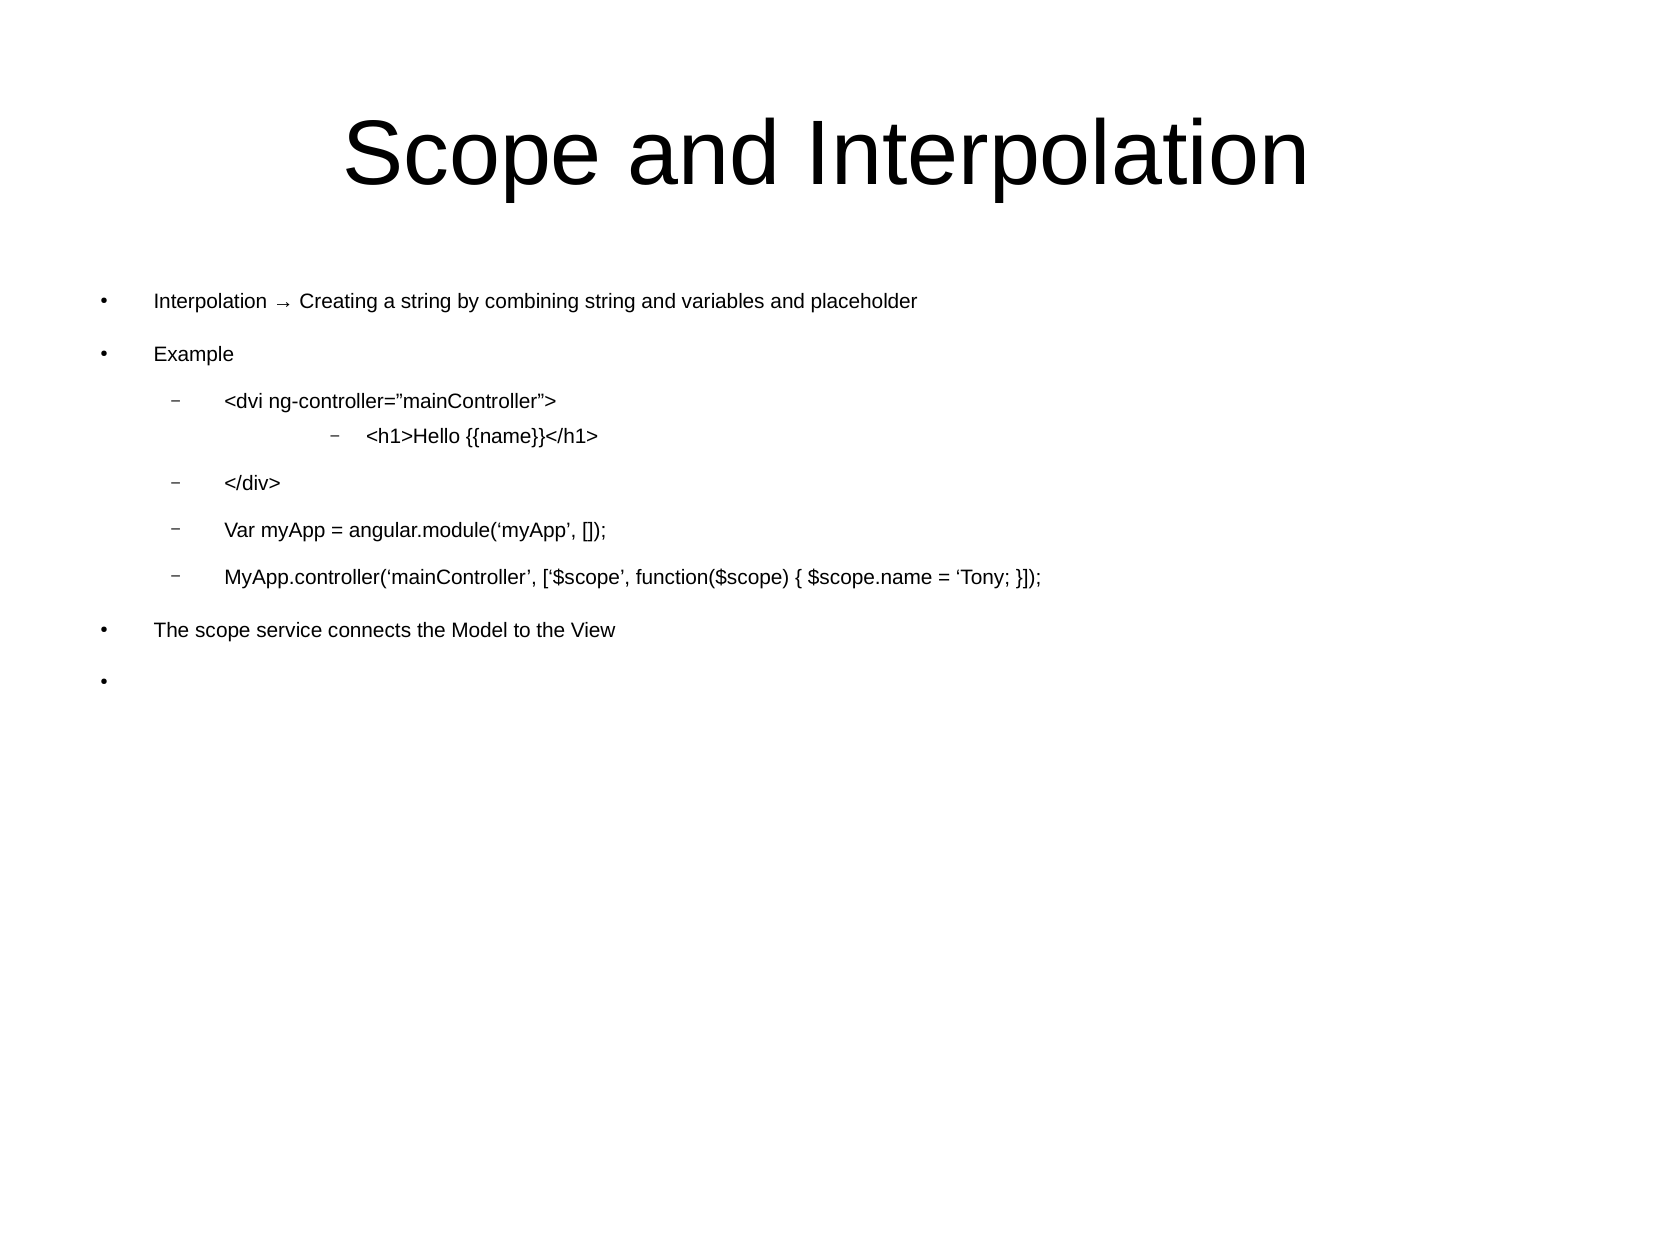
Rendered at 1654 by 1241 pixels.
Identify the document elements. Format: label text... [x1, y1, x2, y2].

list Interpolation → Creating a string by combining string and variables and placeholder Example <dvi ng-controller=”mainController”> <h1>Hello {{name}}</h1> </div> Var myApp = angular.module(‘myApp’, []); MyApp.controller(‘mainController’, [‘$scope’, function($scope) { $scope.name = ‘Tony; }]); The scope service connects the Model to the View [82, 290, 1571, 1216]
title Scope and Interpolation [82, 49, 1571, 257]
